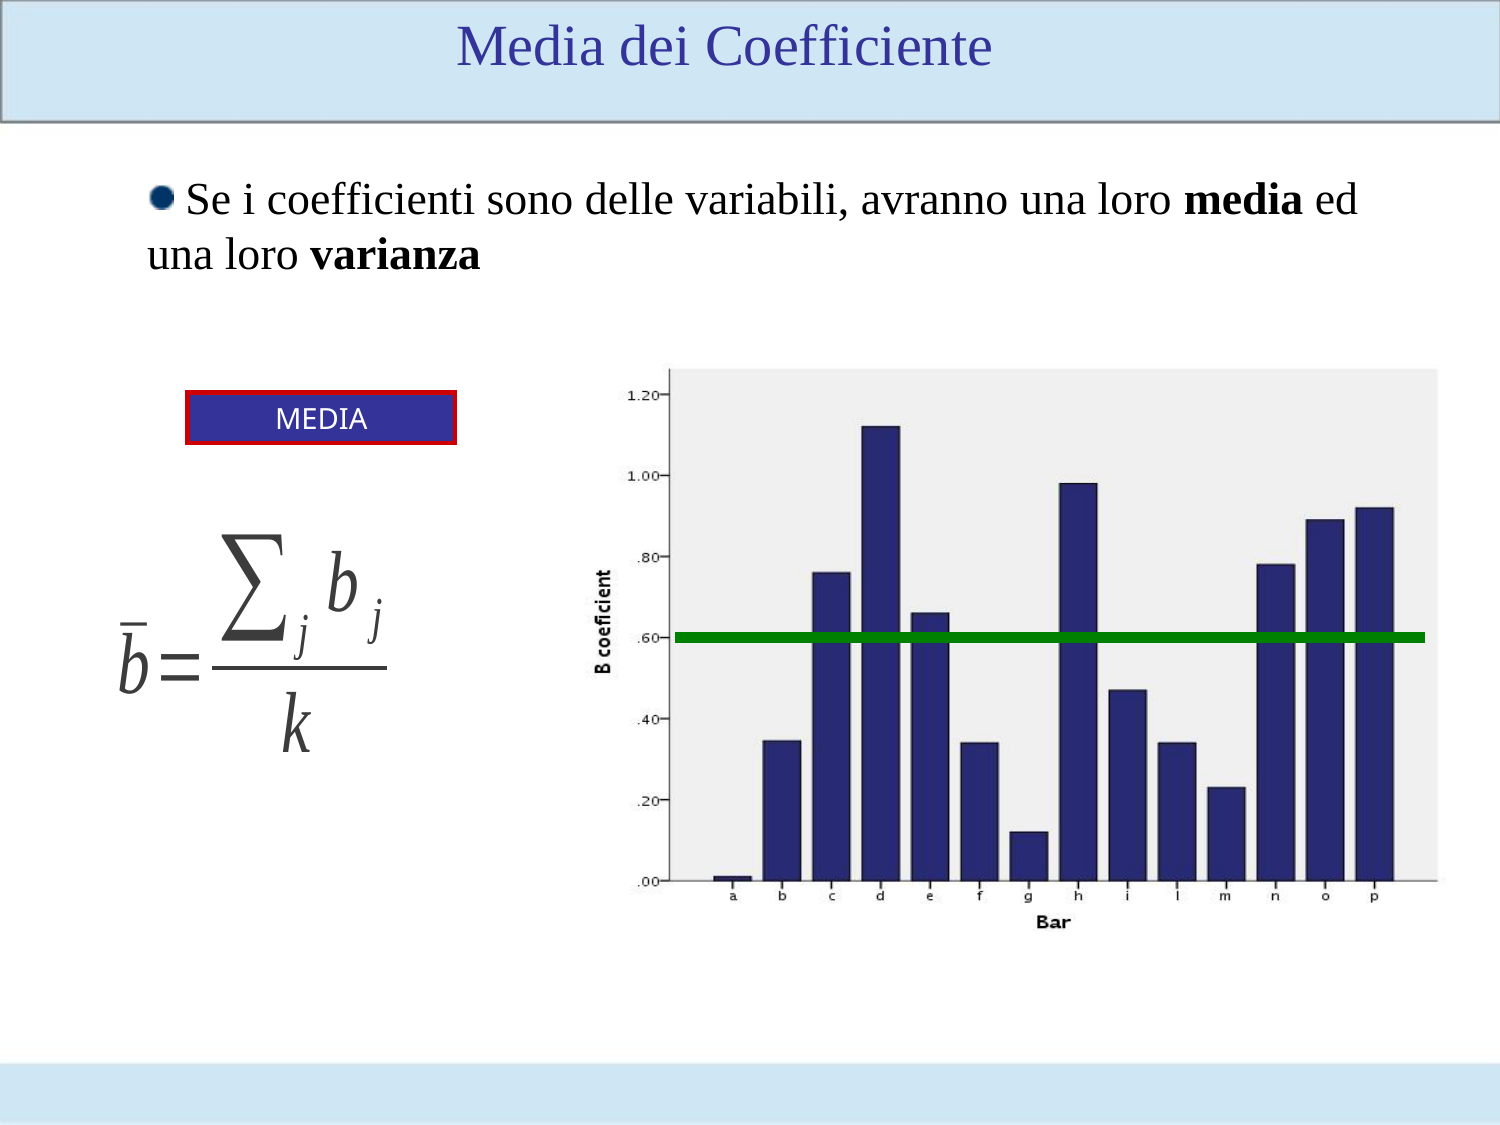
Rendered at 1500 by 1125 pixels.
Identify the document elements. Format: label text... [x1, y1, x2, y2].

chart [101, 525, 406, 772]
picture [0, 0, 1500, 1125]
title Media dei Coefficiente [49, 0, 1400, 136]
text_box MEDIA [187, 392, 456, 443]
text_box Se i coefficienti sono delle variabili, avranno una loro media ed una loro varianza [132, 161, 1377, 287]
